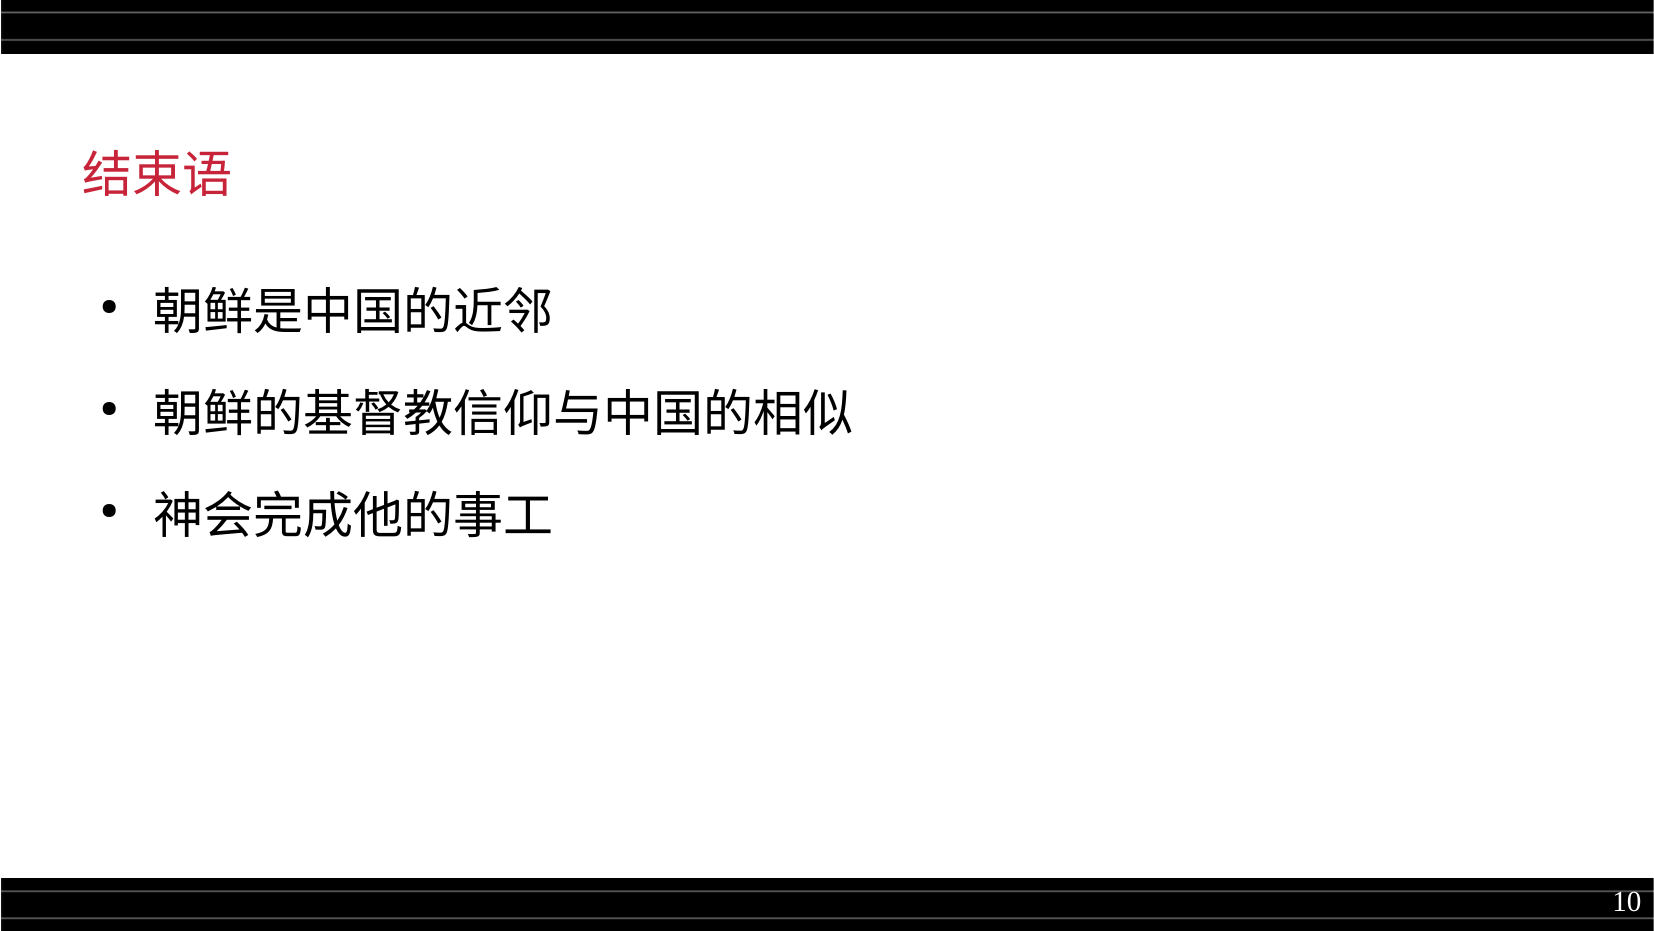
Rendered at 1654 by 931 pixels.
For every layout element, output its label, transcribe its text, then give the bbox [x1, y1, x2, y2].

list 朝鲜是中国的近邻 朝鲜的基督教信仰与中国的相似 神会完成他的事工 [82, 271, 1571, 851]
title 结束语 [82, 92, 1571, 249]
picture [1, 878, 1654, 931]
picture [1, 0, 1654, 54]
